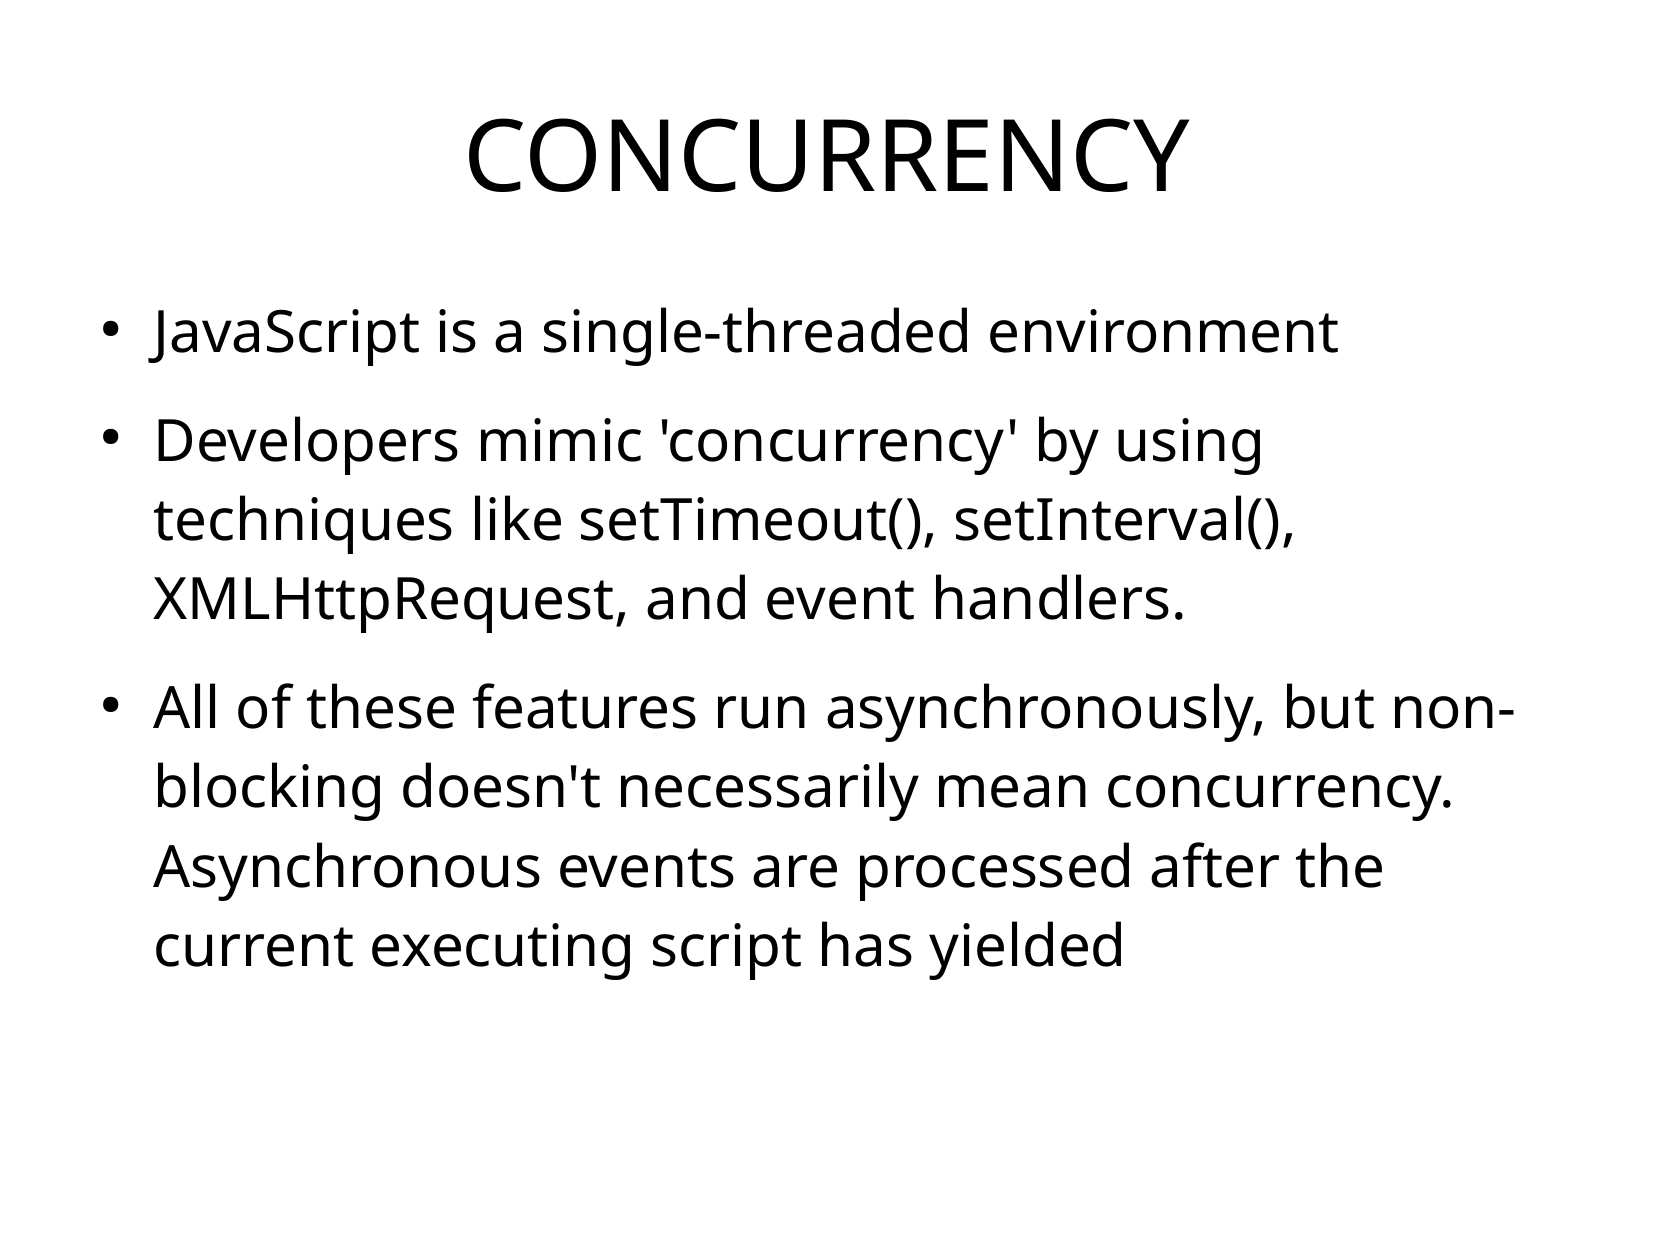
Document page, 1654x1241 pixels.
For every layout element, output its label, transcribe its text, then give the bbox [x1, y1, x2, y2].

list JavaScript is a single-threaded environment Developers mimic 'concurrency' by using techniques like setTimeout(), setInterval(), XMLHttpRequest, and event handlers. All of these features run asynchronously, but non-blocking doesn't necessarily mean concurrency. Asynchronous events are processed after the current executing script has yielded [82, 290, 1571, 1010]
title CONCURRENCY [82, 49, 1571, 257]
